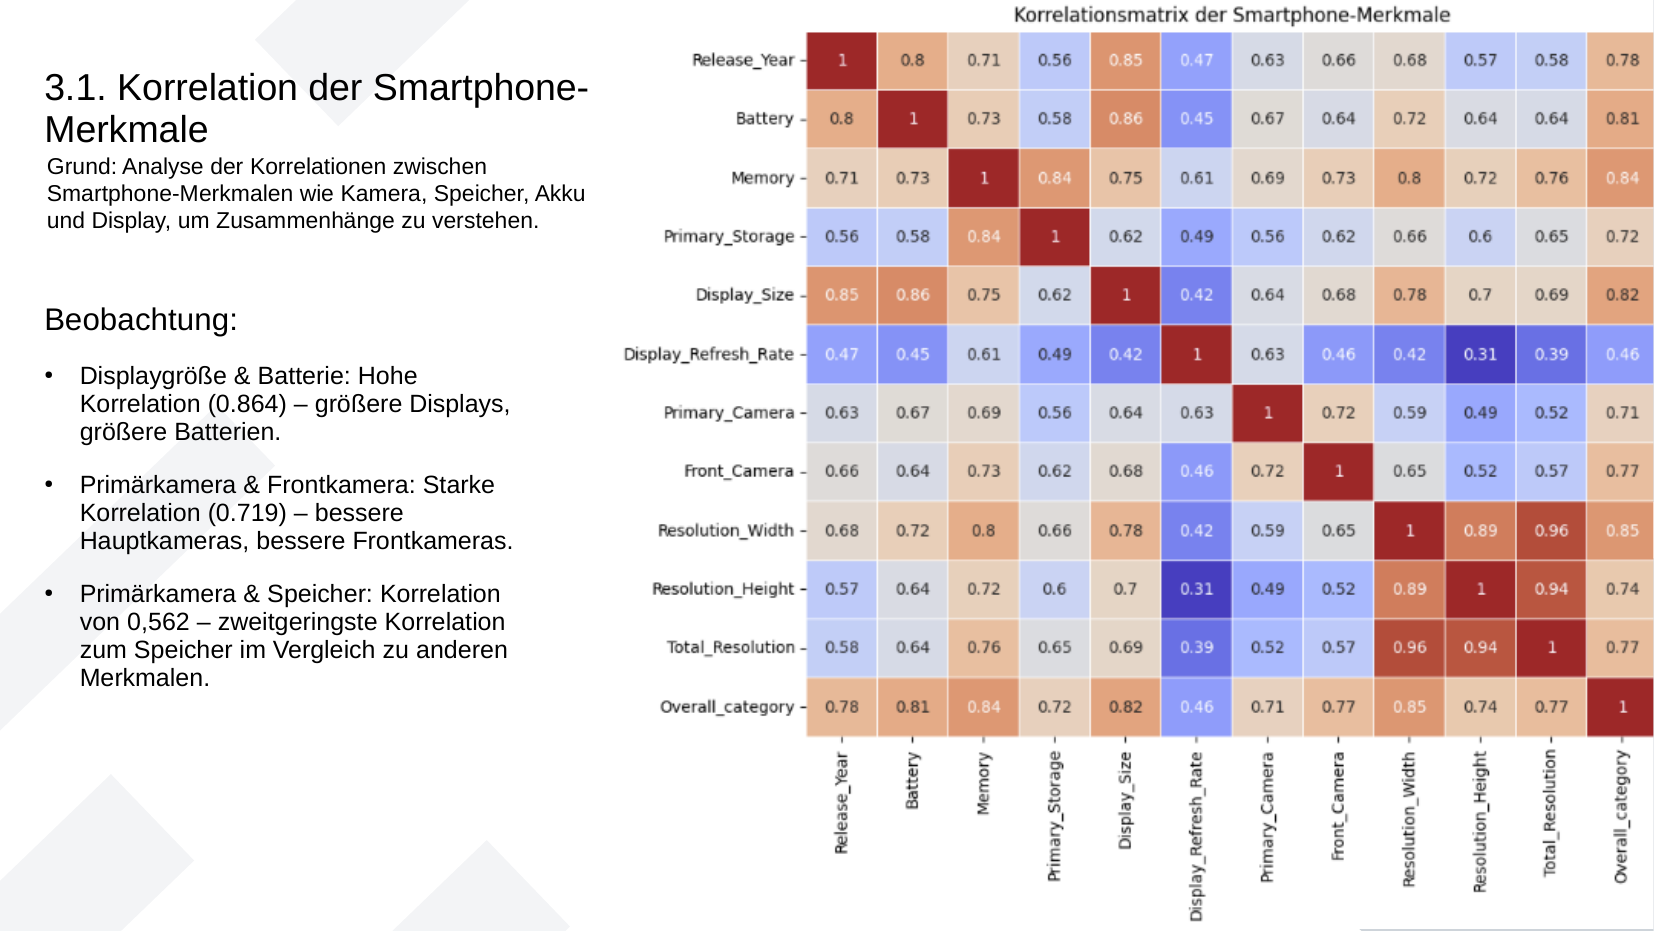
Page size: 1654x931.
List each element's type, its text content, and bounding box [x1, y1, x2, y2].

text_box Grund: Analyse der Korrelationen zwischen Smartphone-Merkmalen wie Kamera, Speicher, Akku und Display, um Zusammenhänge zu verstehen. [32, 148, 621, 532]
text_box 3.1. Korrelation der Smartphone- Merkmale [29, 59, 621, 184]
picture [621, 0, 1654, 929]
text_box Beobachtung: Displaygröße & Batterie: Hohe Korrelation (0.864) – größere Displays, größere Batterien. Primärkamera & Frontkamera: Starke Korrelation (0.719) – bessere Hauptkameras, bessere Frontkameras. Primärkamera & Speicher: Korrelation von 0,562 – zweitgeringste Korrelation zum Speicher im Vergleich zu anderen Merkmalen. [29, 295, 532, 931]
